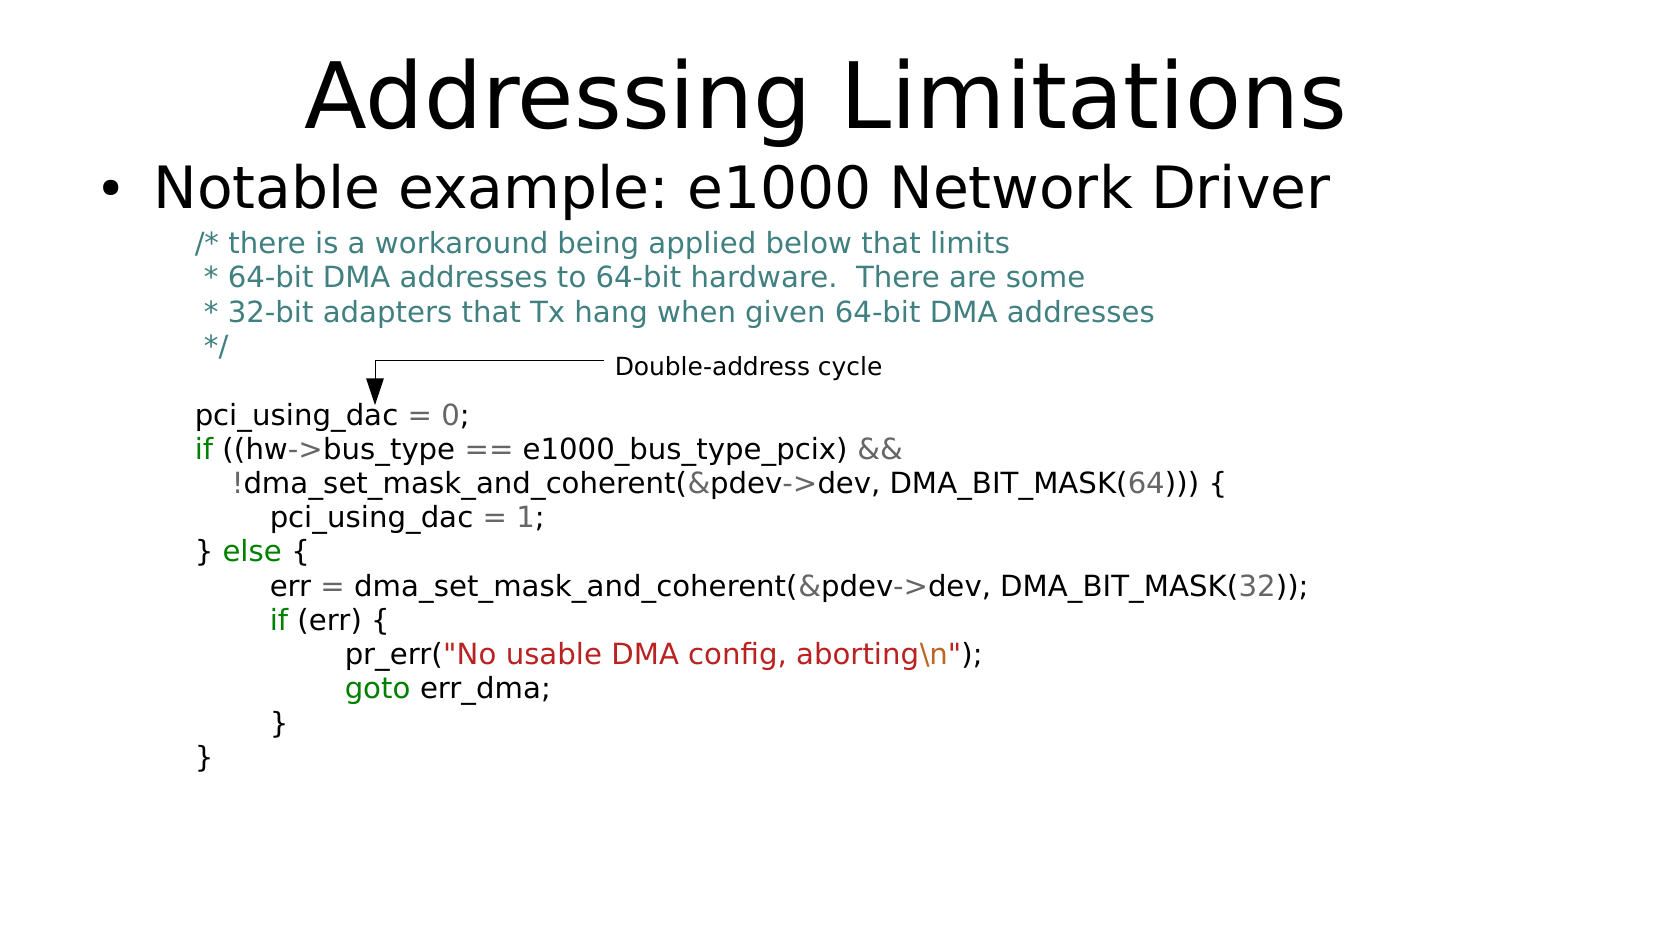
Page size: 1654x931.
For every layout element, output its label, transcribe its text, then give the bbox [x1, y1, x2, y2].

list Notable example: e1000 Network Driver [82, 154, 1571, 238]
text_box Double-address cycle [600, 345, 927, 390]
text_box /* there is a workaround being applied below that limits * 64-bit DMA addresses to 64-bit hardware. There are some * 32-bit adapters that Tx hang when given 64-bit DMA addresses */ pci_using_dac = 0; if ((hw->bus_type == e1000_bus_type_pcix) && !dma_set_mask_and_coherent(&pdev->dev, DMA_BIT_MASK(64))) { pci_using_dac = 1; } else { err = dma_set_mask_and_coherent(&pdev->dev, DMA_BIT_MASK(32)); if (err) { pr_err("No usable DMA config, aborting\n"); goto err_dma; } } [105, 219, 1531, 919]
title Addressing Limitations [82, 19, 1571, 154]
